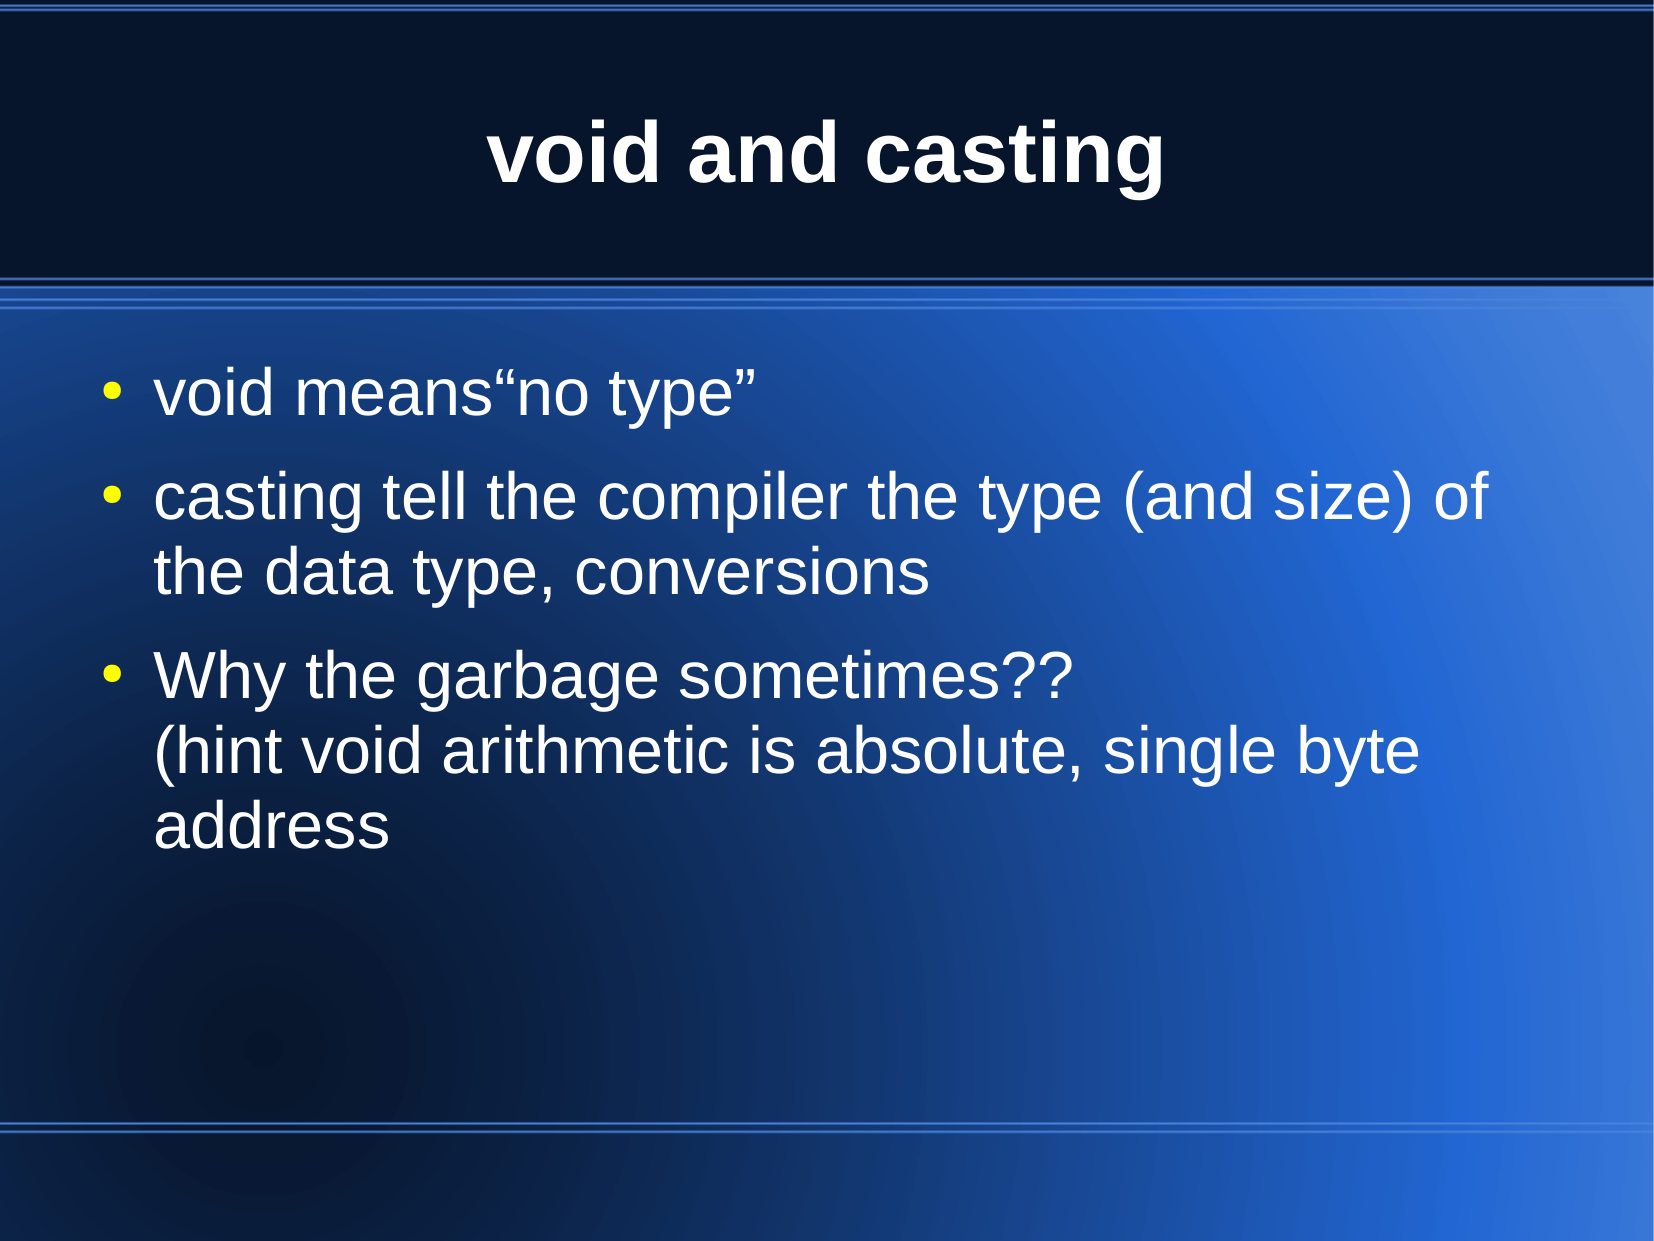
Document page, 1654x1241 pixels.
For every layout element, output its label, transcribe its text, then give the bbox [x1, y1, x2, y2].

title void and casting [82, 49, 1571, 257]
picture [0, 0, 1654, 1241]
list void means“no type” casting tell the compiler the type (and size) of the data type, conversions Why the garbage sometimes?? (hint void arithmetic is absolute, single byte address [82, 355, 1571, 1058]
